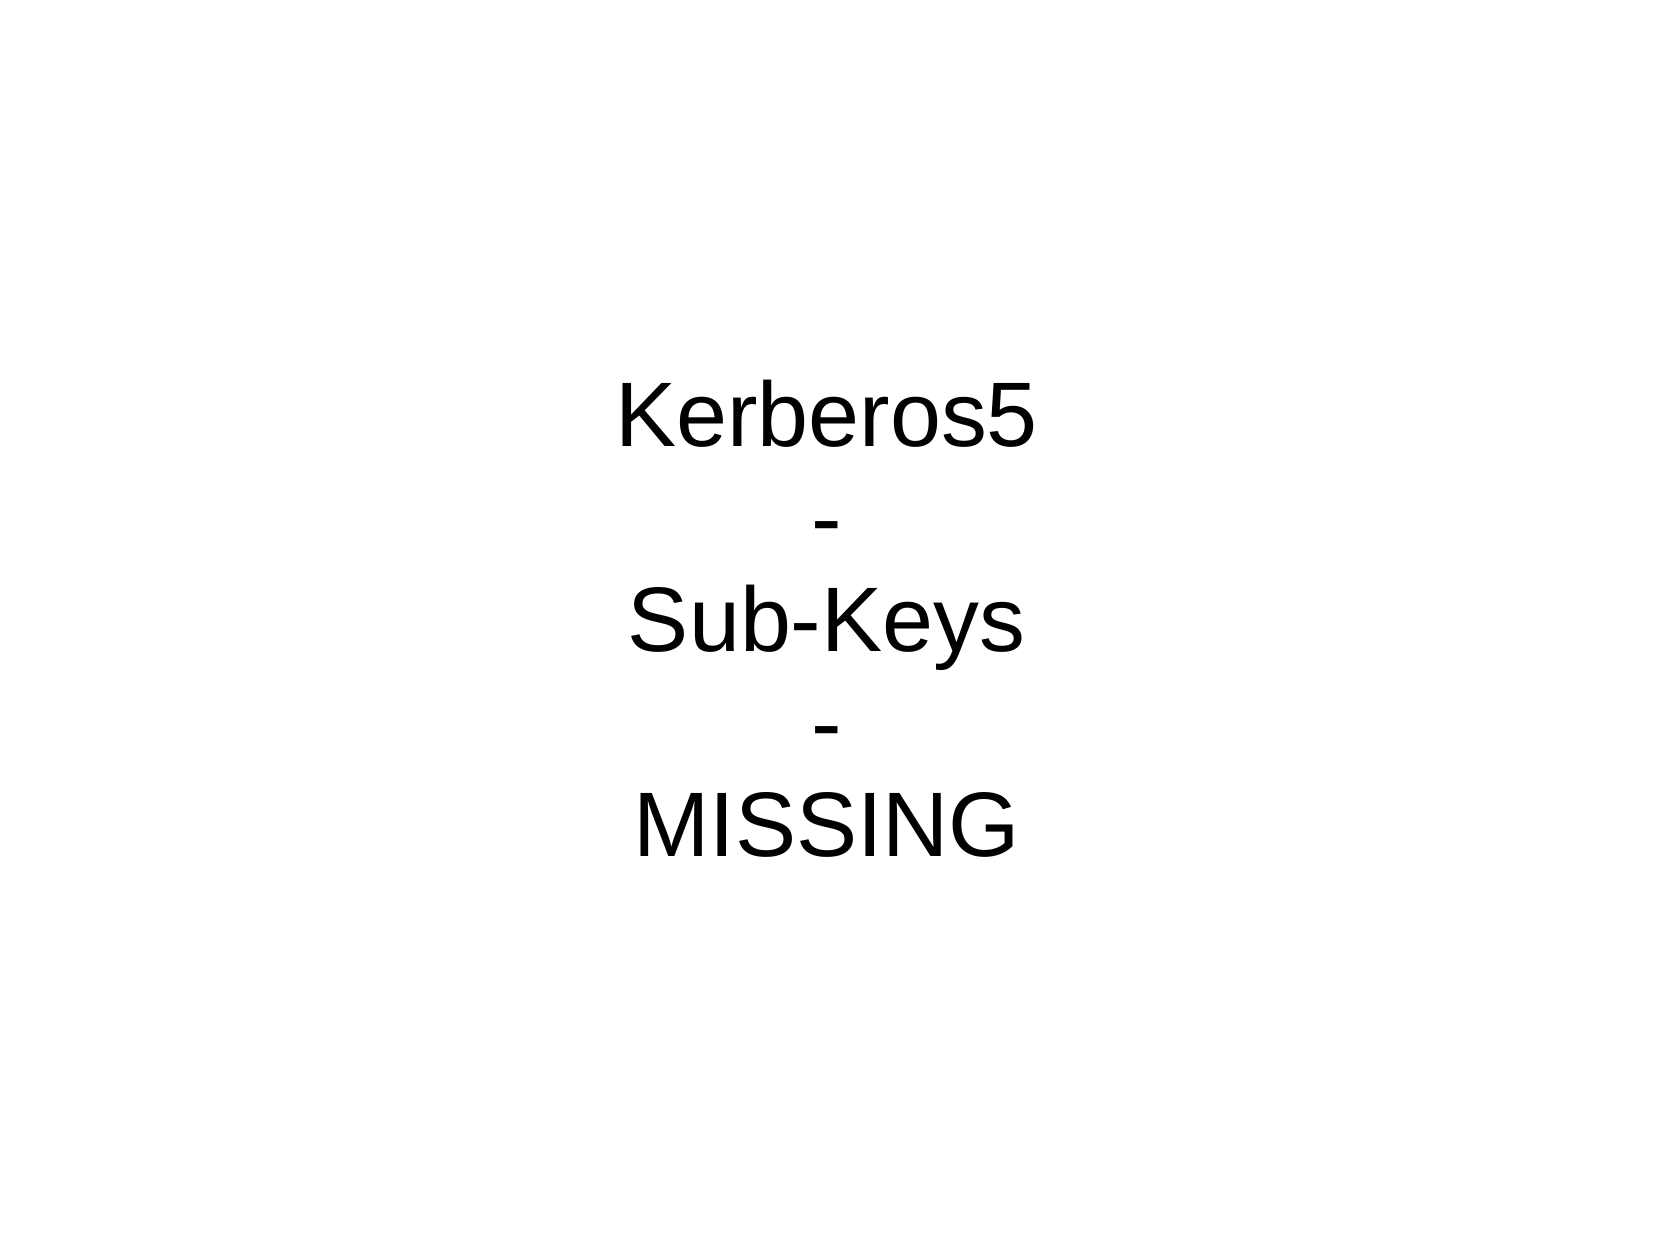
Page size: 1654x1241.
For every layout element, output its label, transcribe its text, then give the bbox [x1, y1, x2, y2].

title Kerberos5 - Sub-Keys - MISSING [82, 363, 1571, 877]
